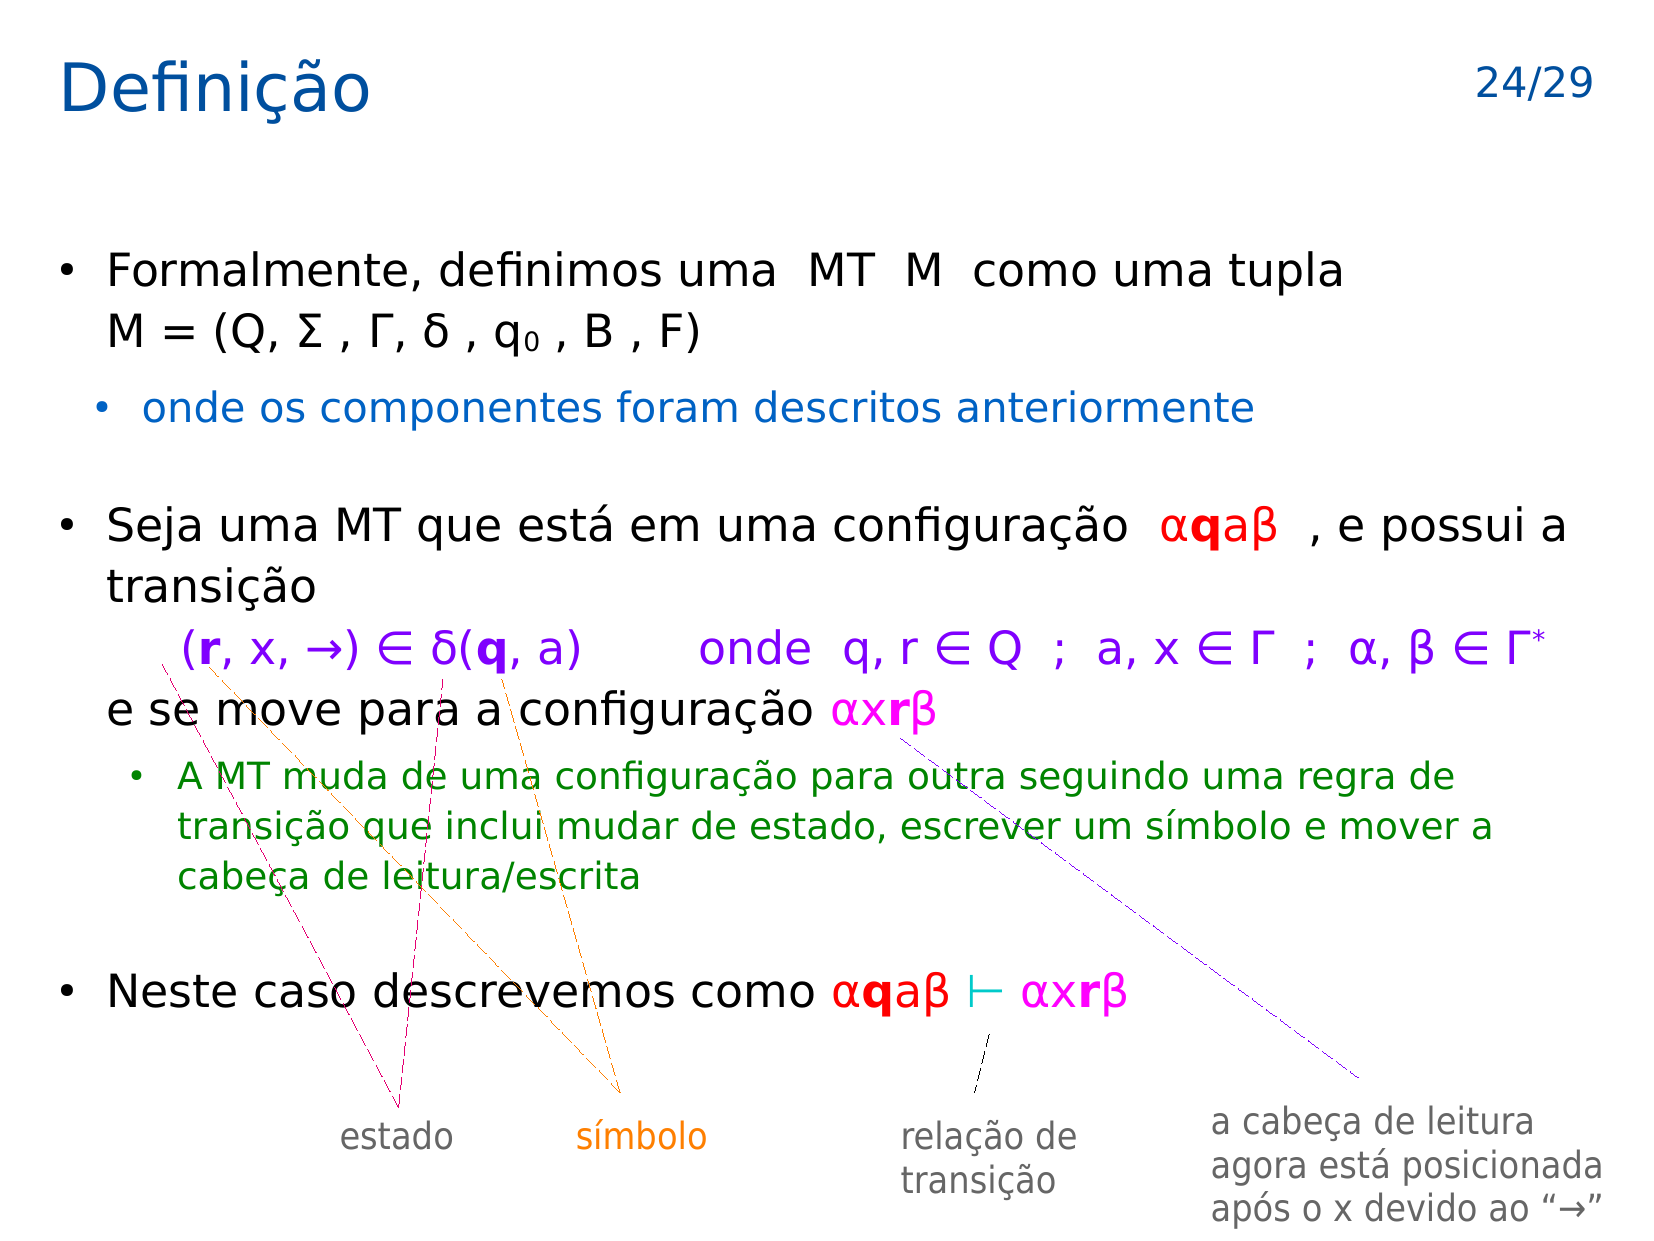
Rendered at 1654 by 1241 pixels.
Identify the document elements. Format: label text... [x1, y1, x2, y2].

text_box relação de transição [885, 1107, 1123, 1241]
text_box a cabeça de leitura agora está posicionada após o x devido ao “→” [1195, 1092, 1654, 1241]
text_box estado [324, 1107, 488, 1167]
title Definição [59, 29, 1625, 148]
text_box símbolo [561, 1107, 768, 1166]
list Formalmente, definimos uma MT M como uma tupla M = (Q, Σ , Γ, δ , q0 , B , F) onde os componentes foram descritos anteriormente Seja uma MT que está em uma configuração αqaβ , e possui a transição (r, x, →) ∈ δ(q, a) onde q, r ∈ Q ; a, x ∈ Γ ; α, β ∈ Γ* e se move para a configuração αxrβ A MT muda de uma configuração para outra seguindo uma regra de transição que inclui mudar de estado, escrever um símbolo e mover a cabeça de leitura/escrita Neste caso descrevemos como αqaβ ⊢ αxrβ [59, 236, 1595, 1211]
